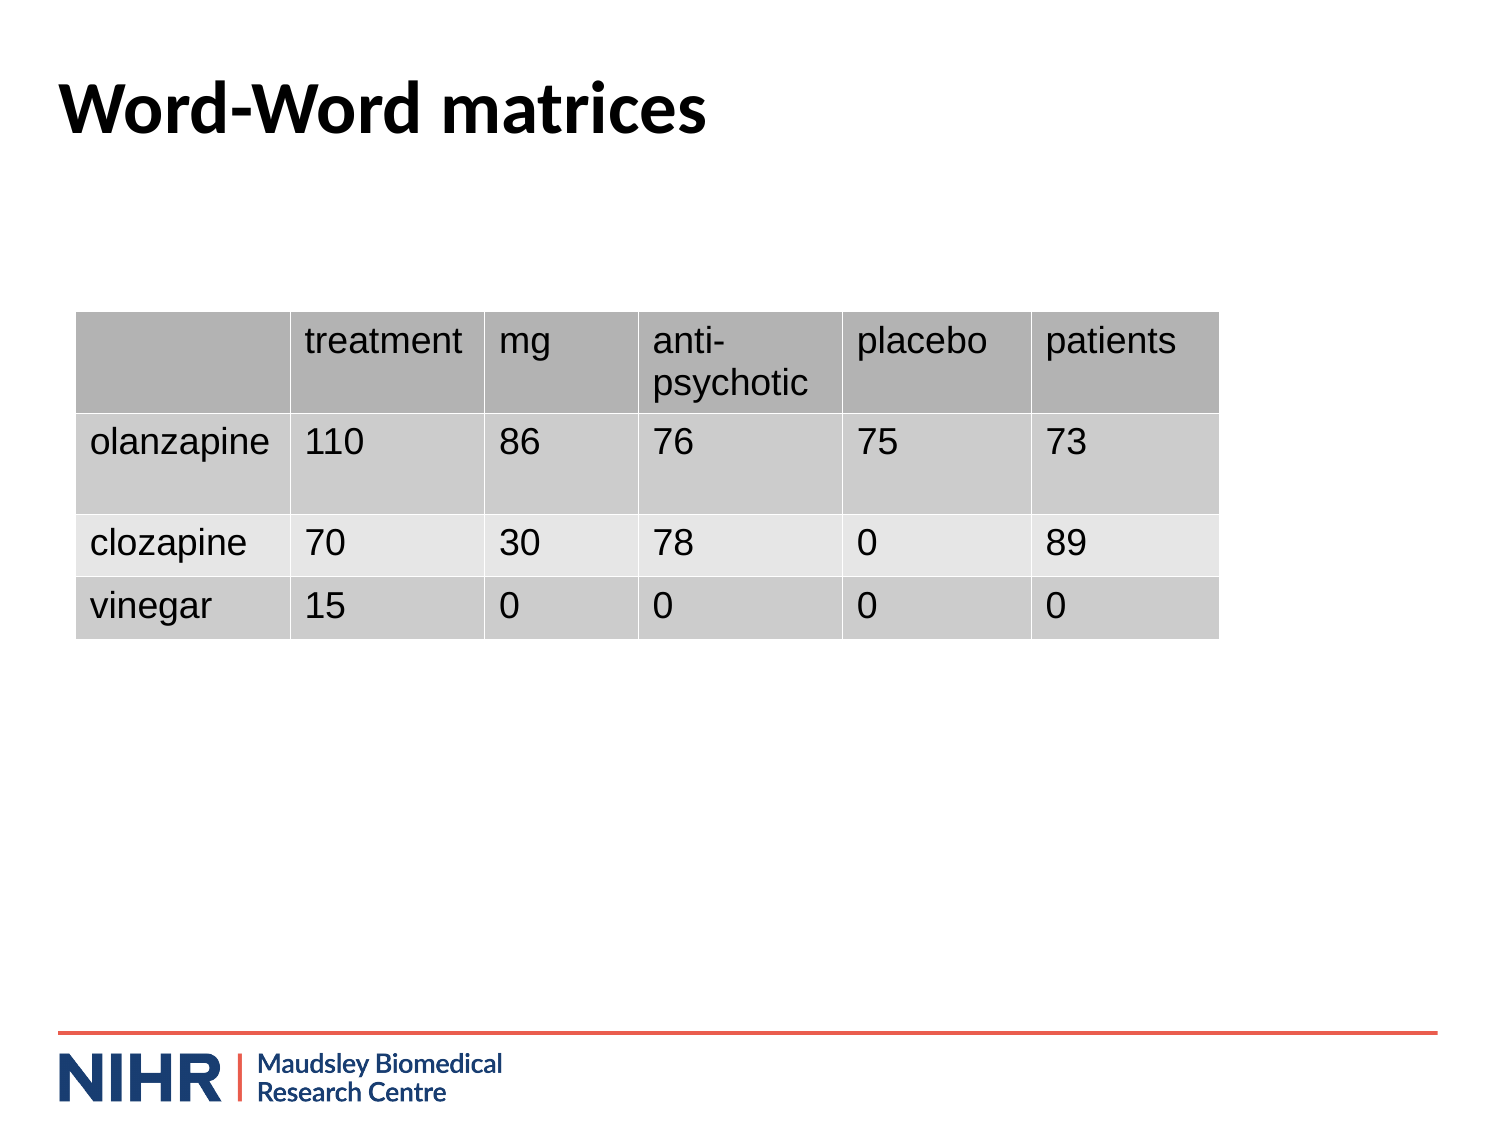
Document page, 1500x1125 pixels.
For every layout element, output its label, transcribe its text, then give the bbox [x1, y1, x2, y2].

table_header mg [485, 312, 638, 413]
table_cell 15 [291, 577, 484, 639]
table_cell 0 [843, 515, 1031, 576]
table_cell 86 [485, 414, 638, 514]
table_cell clozapine [76, 515, 290, 576]
title Word-Word matrices [58, 21, 1409, 209]
table_header patients [1032, 312, 1219, 413]
table_cell 110 [291, 414, 484, 514]
table_cell 0 [1032, 577, 1219, 639]
table_cell olanzapine [76, 414, 290, 514]
table_cell 76 [639, 414, 842, 514]
table_cell 75 [843, 414, 1031, 514]
table_header anti- psychotic [639, 312, 842, 413]
table_cell 78 [639, 515, 842, 576]
table_header placebo [843, 312, 1031, 413]
table_cell vinegar [76, 577, 290, 639]
table_cell 0 [485, 577, 638, 639]
table_cell 0 [639, 577, 842, 639]
table_cell 89 [1032, 515, 1219, 576]
table_cell 70 [291, 515, 484, 576]
table_cell 73 [1032, 414, 1219, 514]
picture [29, 1018, 531, 1125]
table_header treatment [291, 312, 484, 413]
table_header [76, 312, 290, 413]
table_cell 30 [485, 515, 638, 576]
table_cell 0 [843, 577, 1031, 639]
